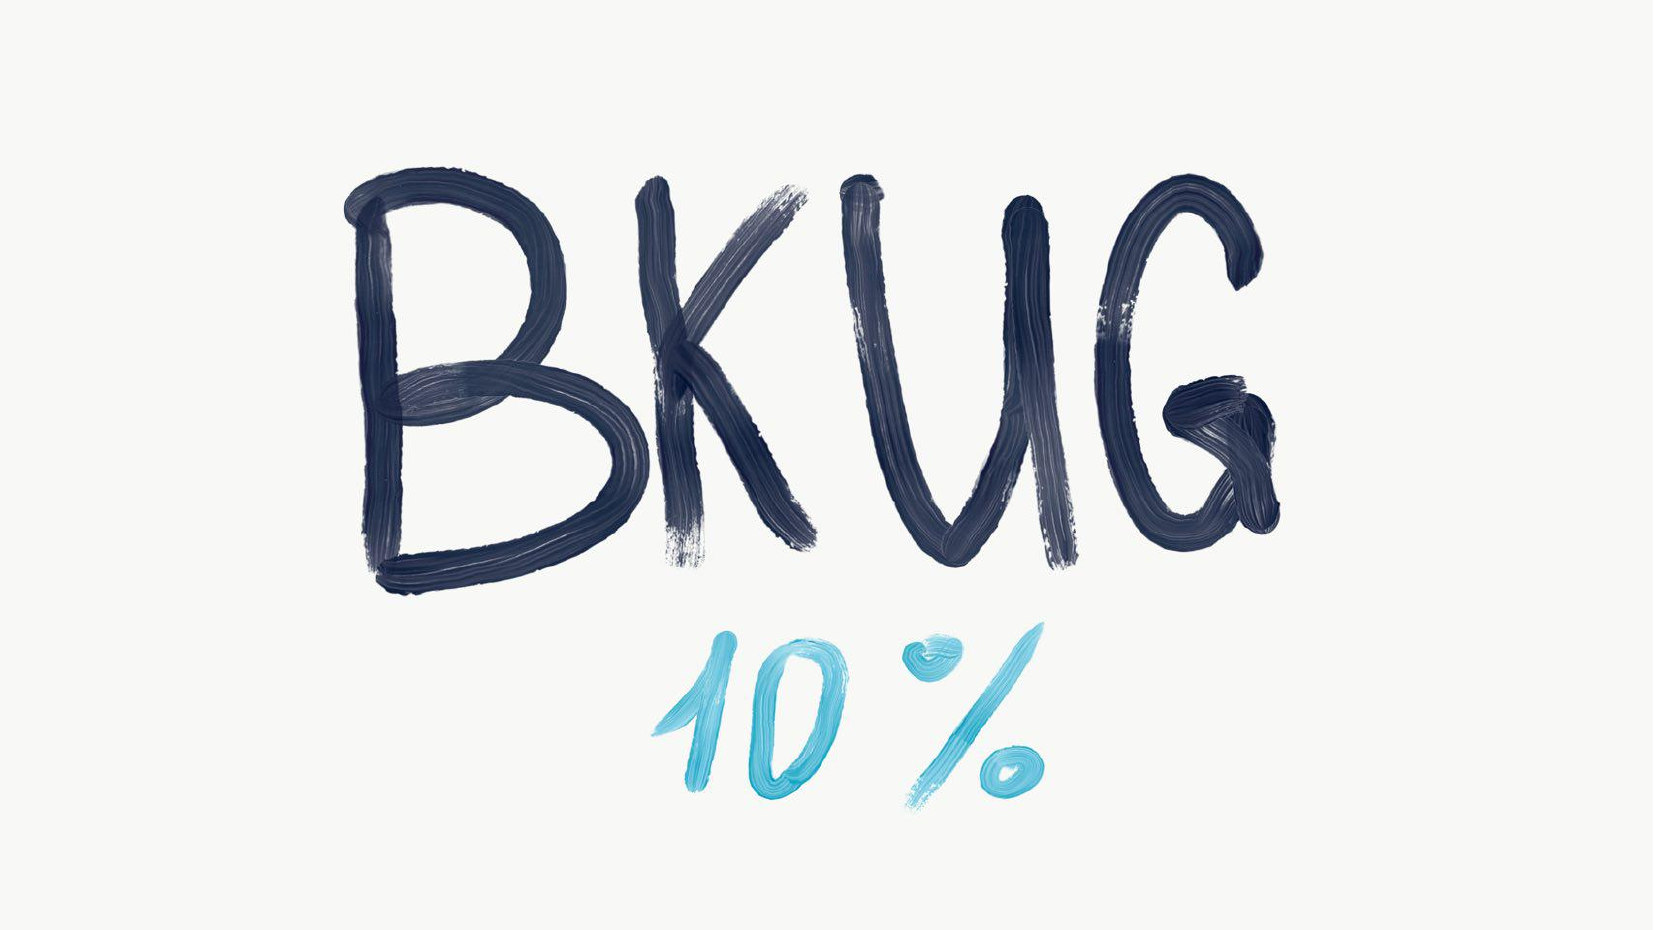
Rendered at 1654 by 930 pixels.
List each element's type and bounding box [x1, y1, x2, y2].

picture [185, 59, 1426, 855]
